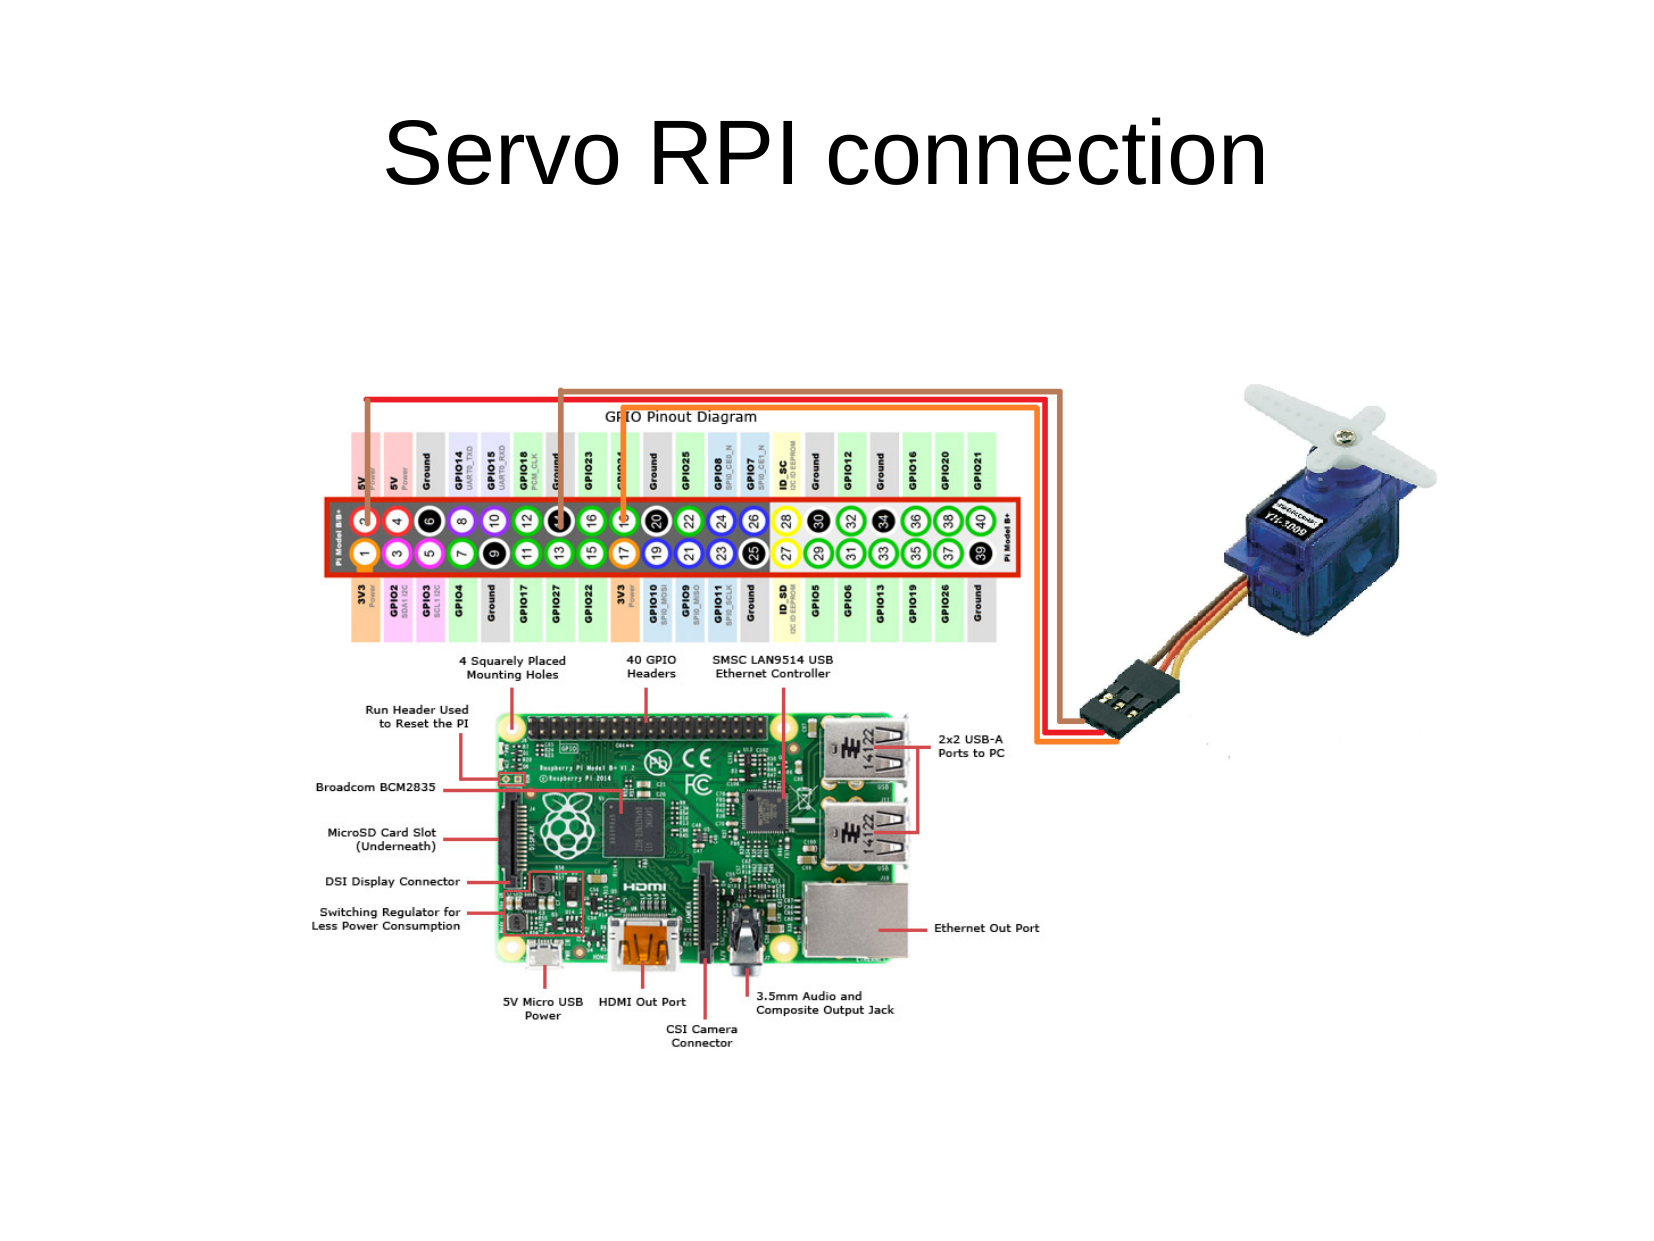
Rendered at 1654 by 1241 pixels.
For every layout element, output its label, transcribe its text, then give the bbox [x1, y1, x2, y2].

picture [300, 365, 1439, 1066]
title Servo RPI connection [82, 49, 1571, 257]
